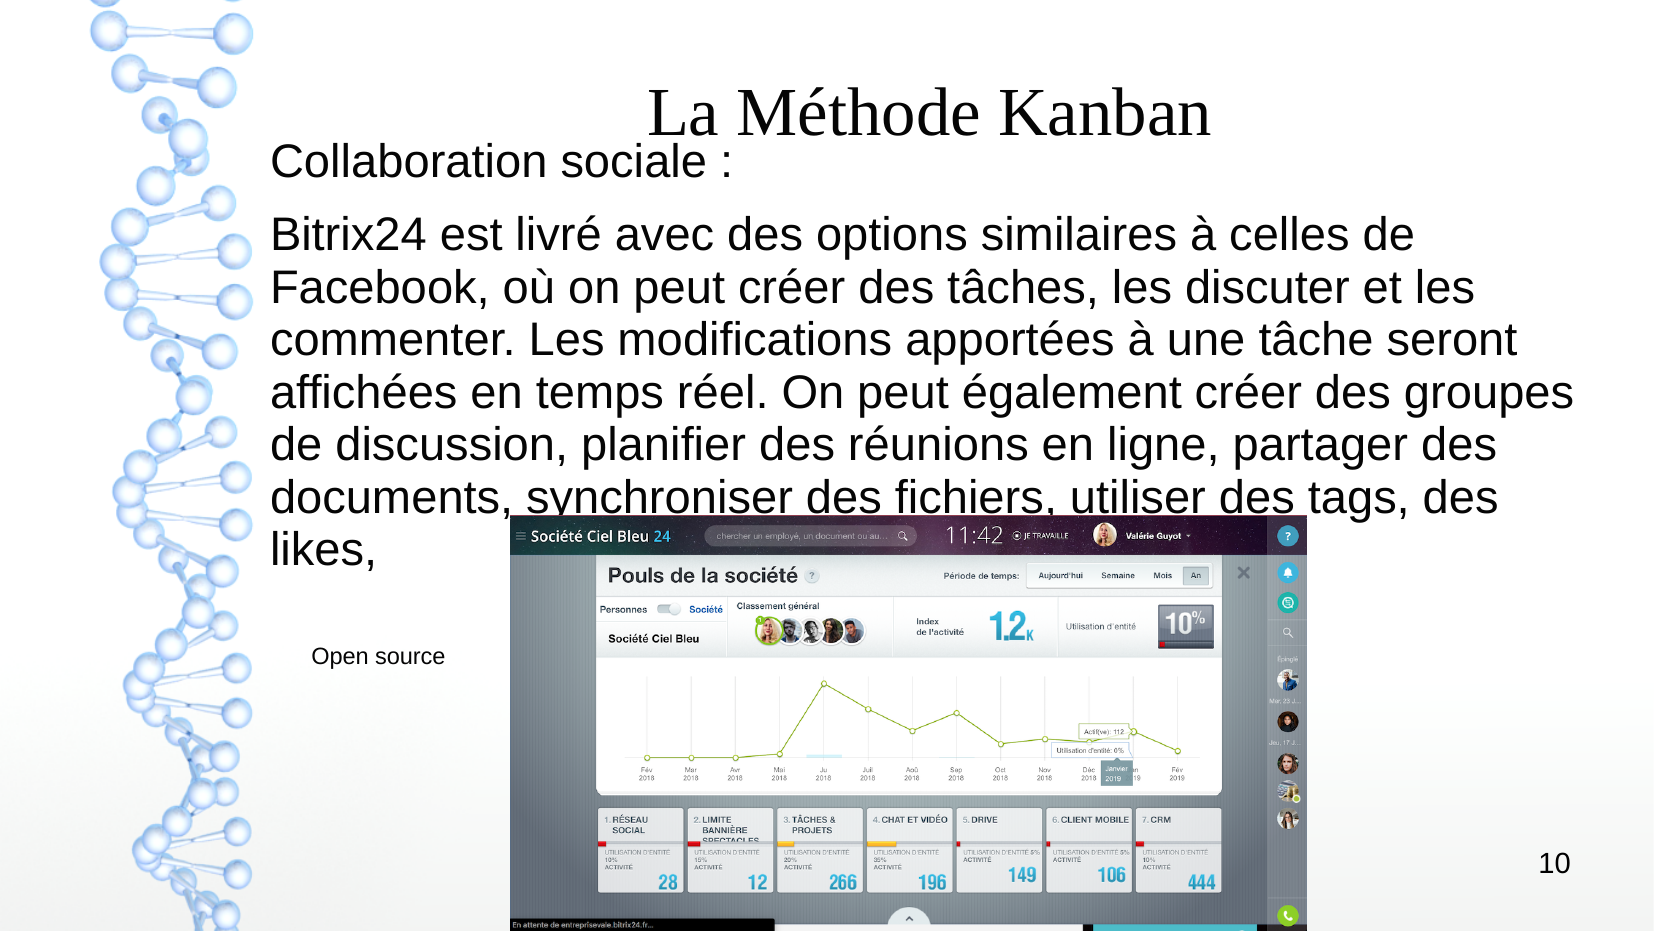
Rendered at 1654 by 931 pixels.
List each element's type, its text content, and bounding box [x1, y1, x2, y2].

picture [0, 0, 1654, 931]
list Collaboration sociale : Bitrix24 est livré avec des options similaires à celles de Facebook, où on peut créer des tâches, les discuter et les commenter. Les modifications apportées à une tâche seront affichées en temps réel. On peut également créer des groupes de discussion, planifier des réunions en ligne, partager des documents, synchroniser des fichiers, utiliser des tags, des likes, Open source [270, 135, 1599, 675]
title La Méthode Kanban [265, 35, 1595, 189]
